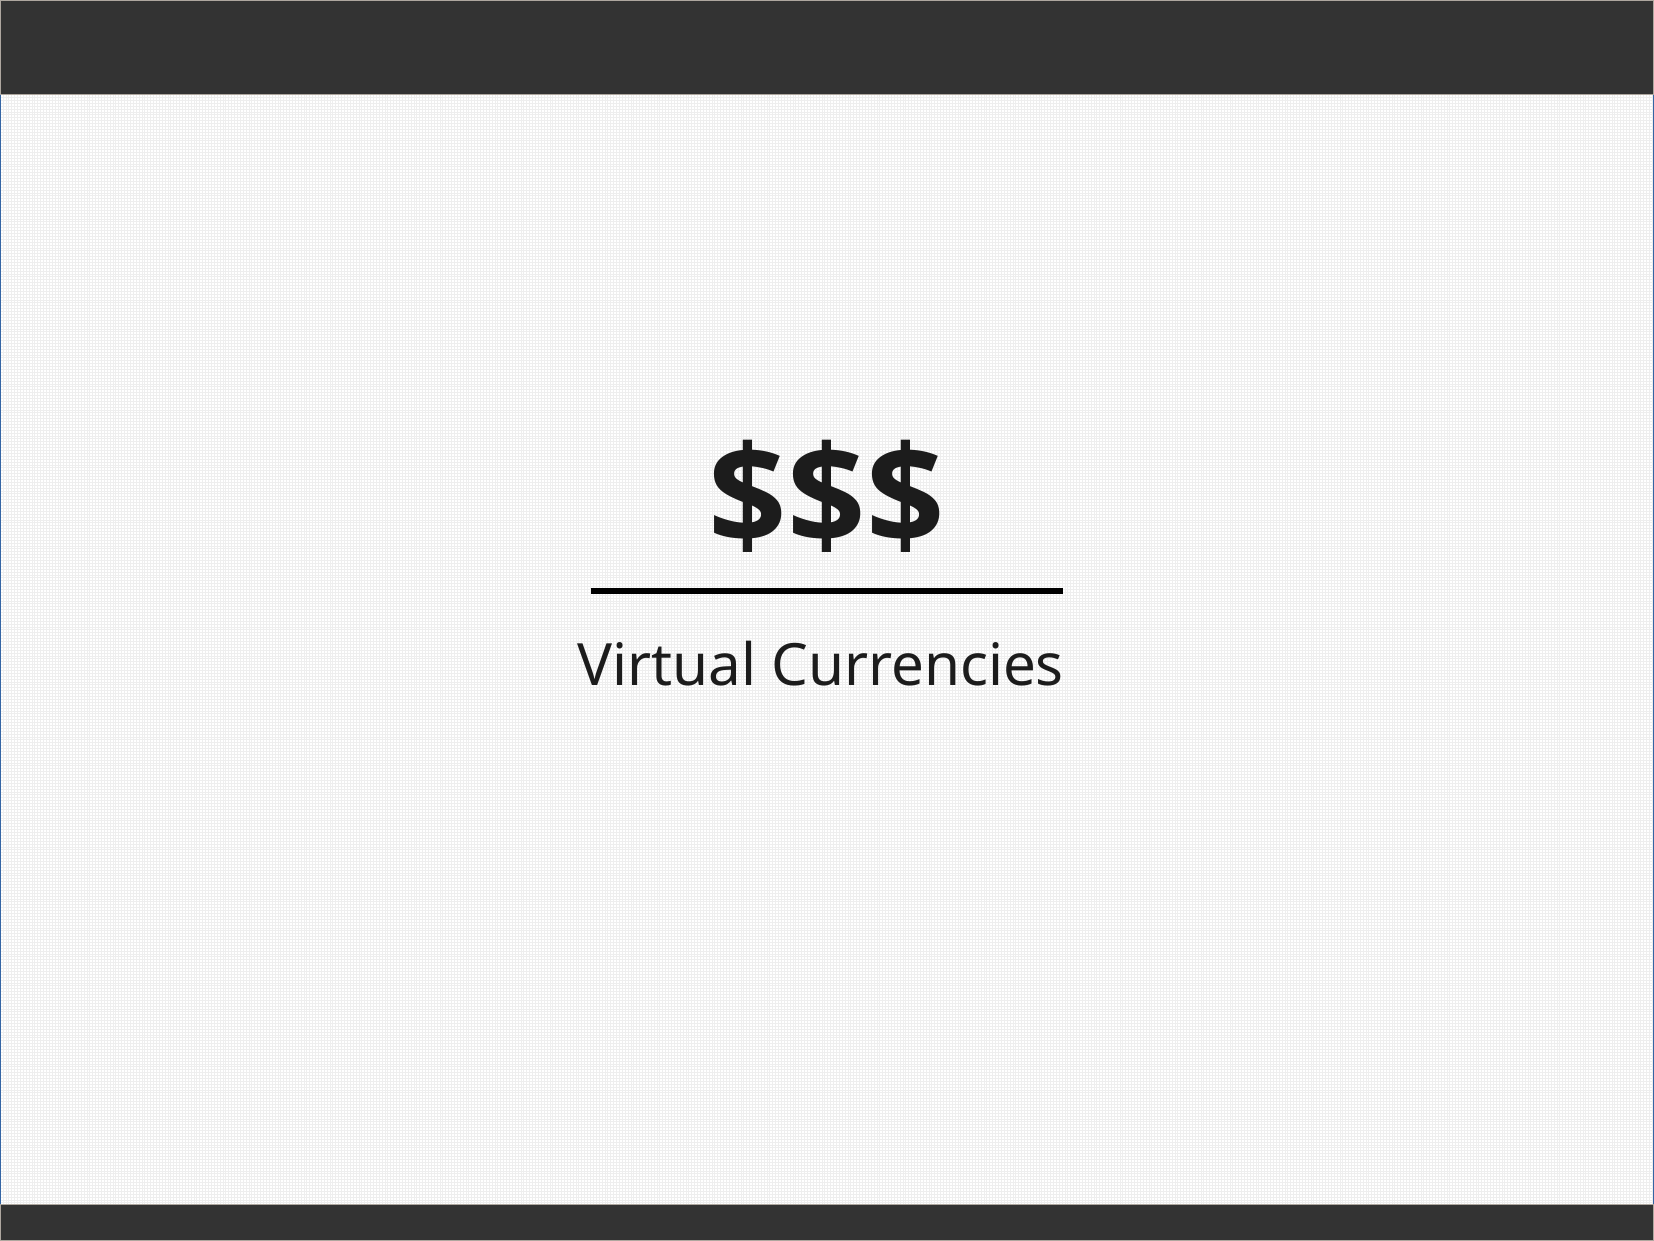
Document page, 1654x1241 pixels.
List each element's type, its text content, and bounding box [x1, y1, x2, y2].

text_box [0, 733, 1654, 1241]
text_box [0, 0, 1654, 389]
text_box [0, 565, 1654, 616]
text_box $$$ [0, 389, 1654, 565]
text_box Virtual Currencies [0, 616, 1654, 733]
